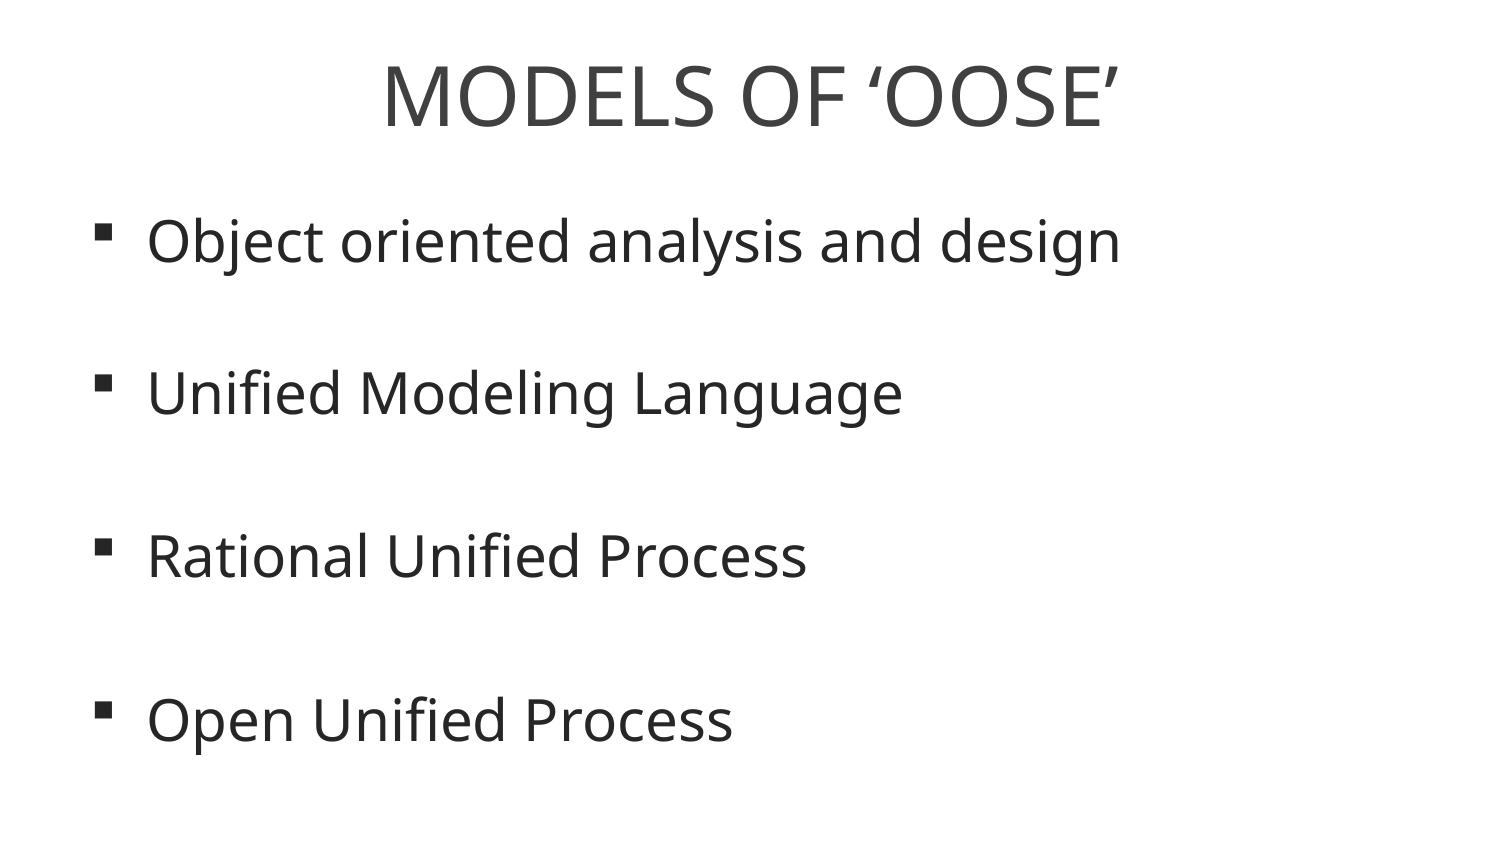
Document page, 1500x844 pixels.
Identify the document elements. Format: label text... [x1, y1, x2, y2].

title Models of ‘oose’ [75, 23, 1425, 164]
list Object oriented analysis and design Unified Modeling Language Rational Unified Process Open Unified Process [75, 196, 1425, 791]
